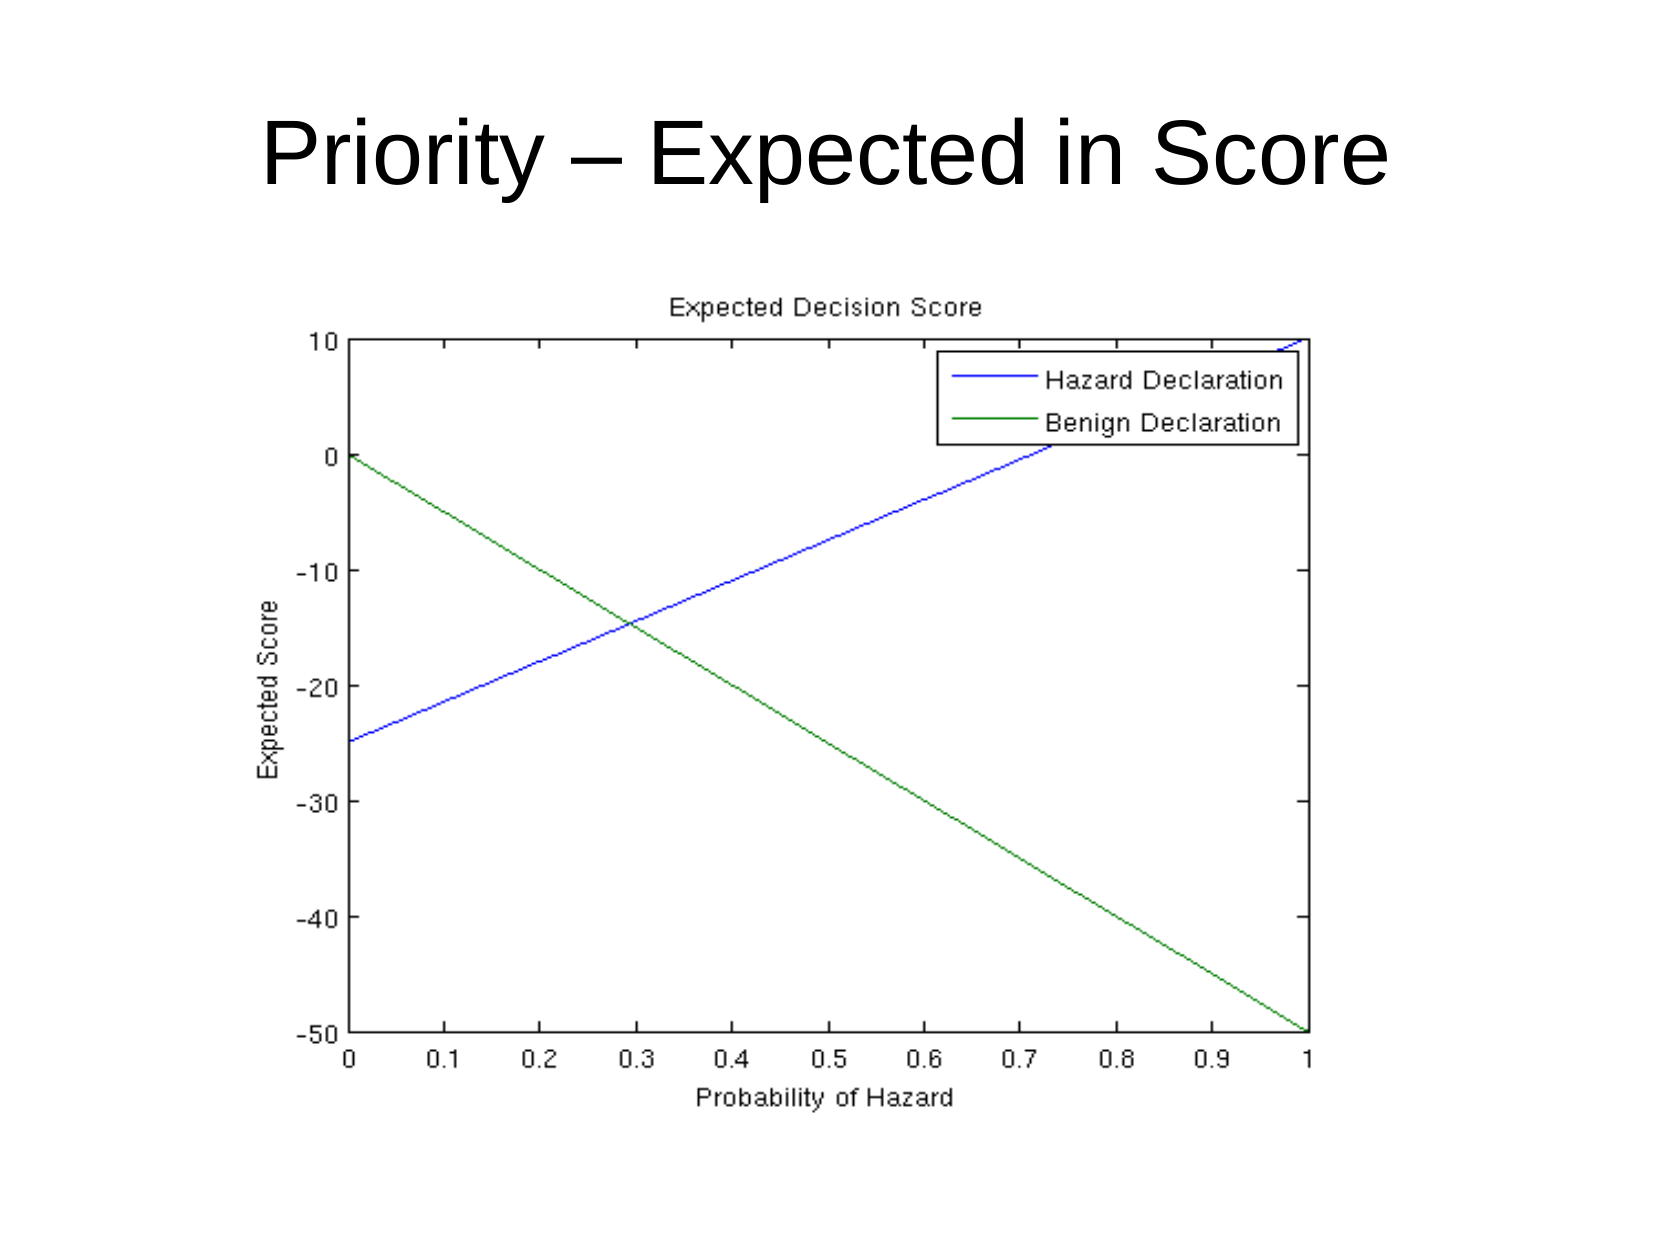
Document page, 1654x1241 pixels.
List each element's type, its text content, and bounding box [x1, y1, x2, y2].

title Priority – Expected in Score [82, 56, 1571, 250]
picture [187, 274, 1426, 1126]
